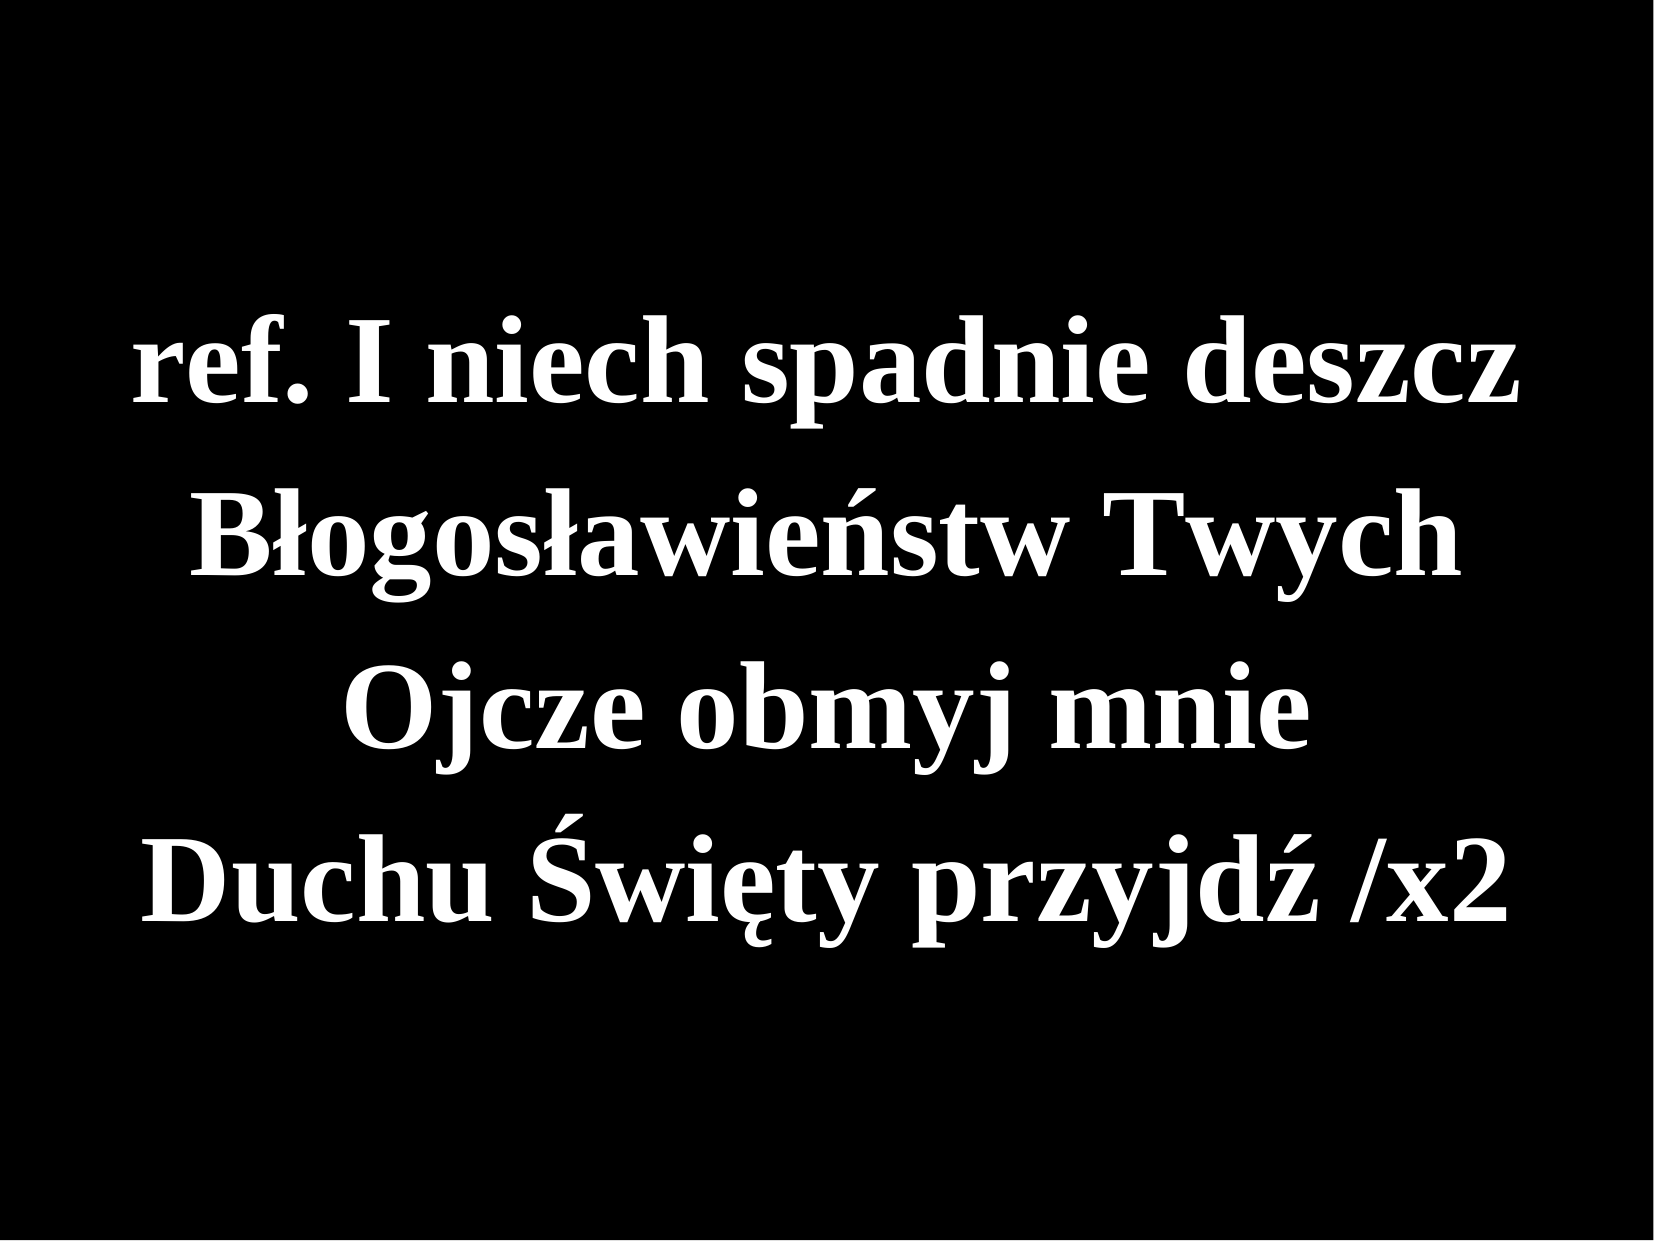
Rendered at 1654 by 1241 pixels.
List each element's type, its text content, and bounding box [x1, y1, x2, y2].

title ref. I niech spadnie deszcz ppp Błogosławieństw Twych ppp Ojcze obmyj mnie ppp Duchu Święty przyjdź /x2 [0, 0, 1654, 1241]
